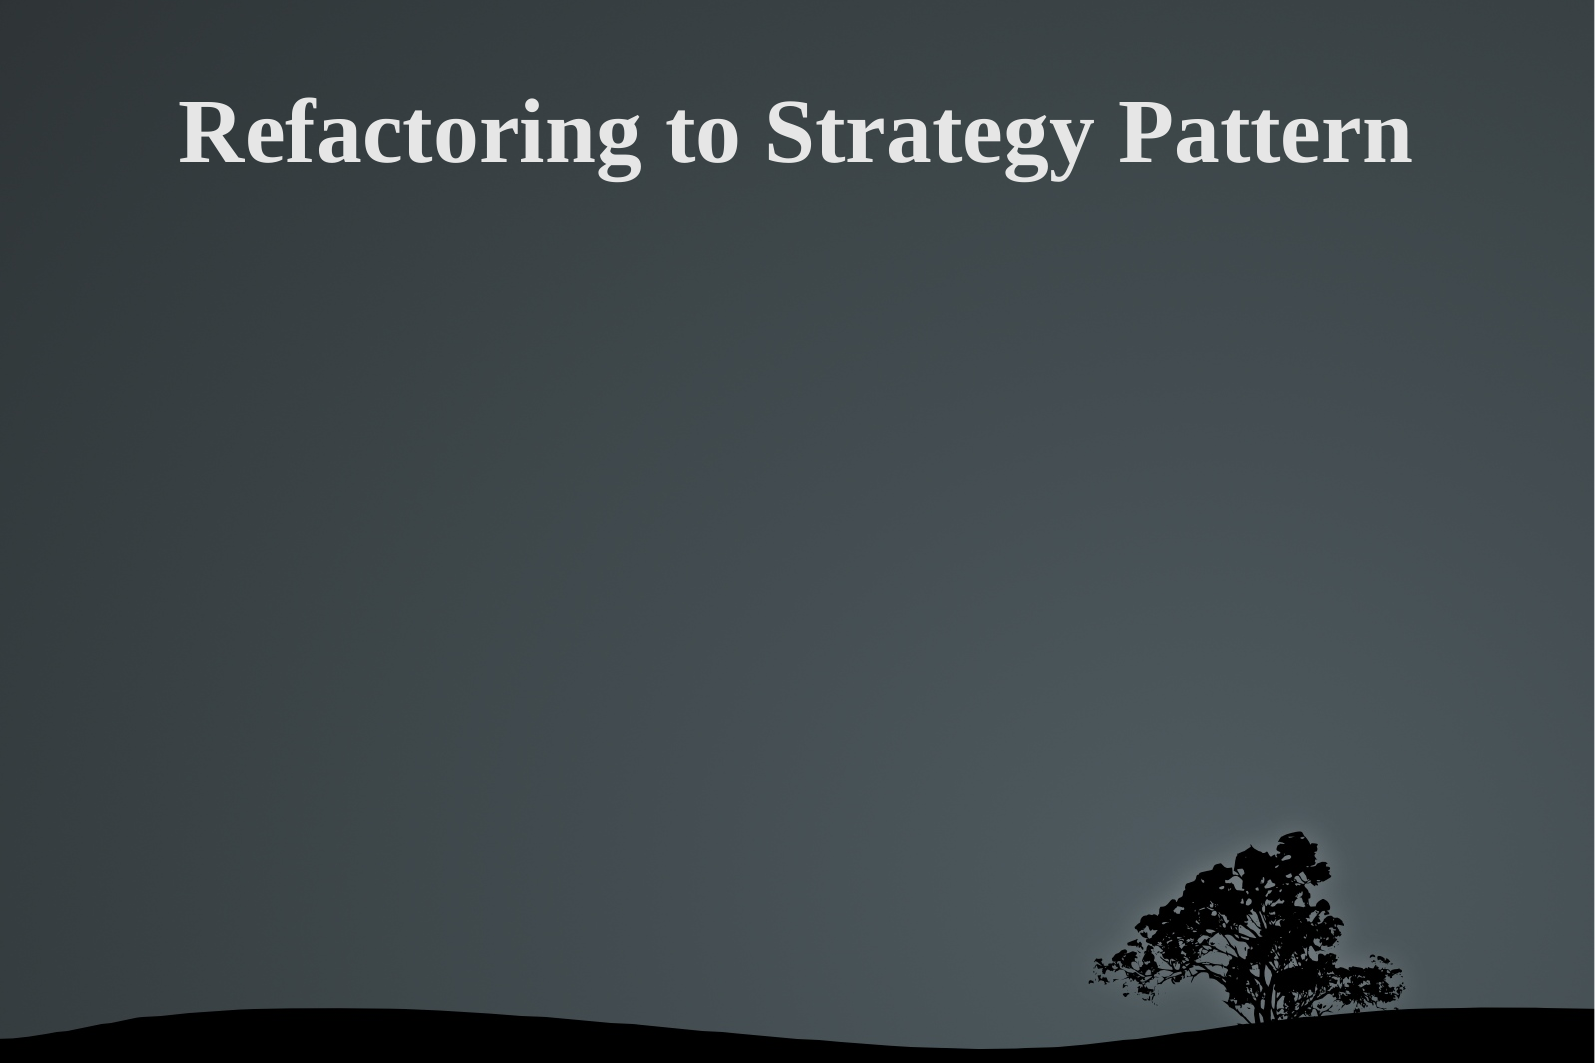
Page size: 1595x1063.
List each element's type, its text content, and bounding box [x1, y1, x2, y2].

picture [0, 0, 1595, 1063]
title Refactoring to Strategy Pattern [79, 42, 1515, 220]
